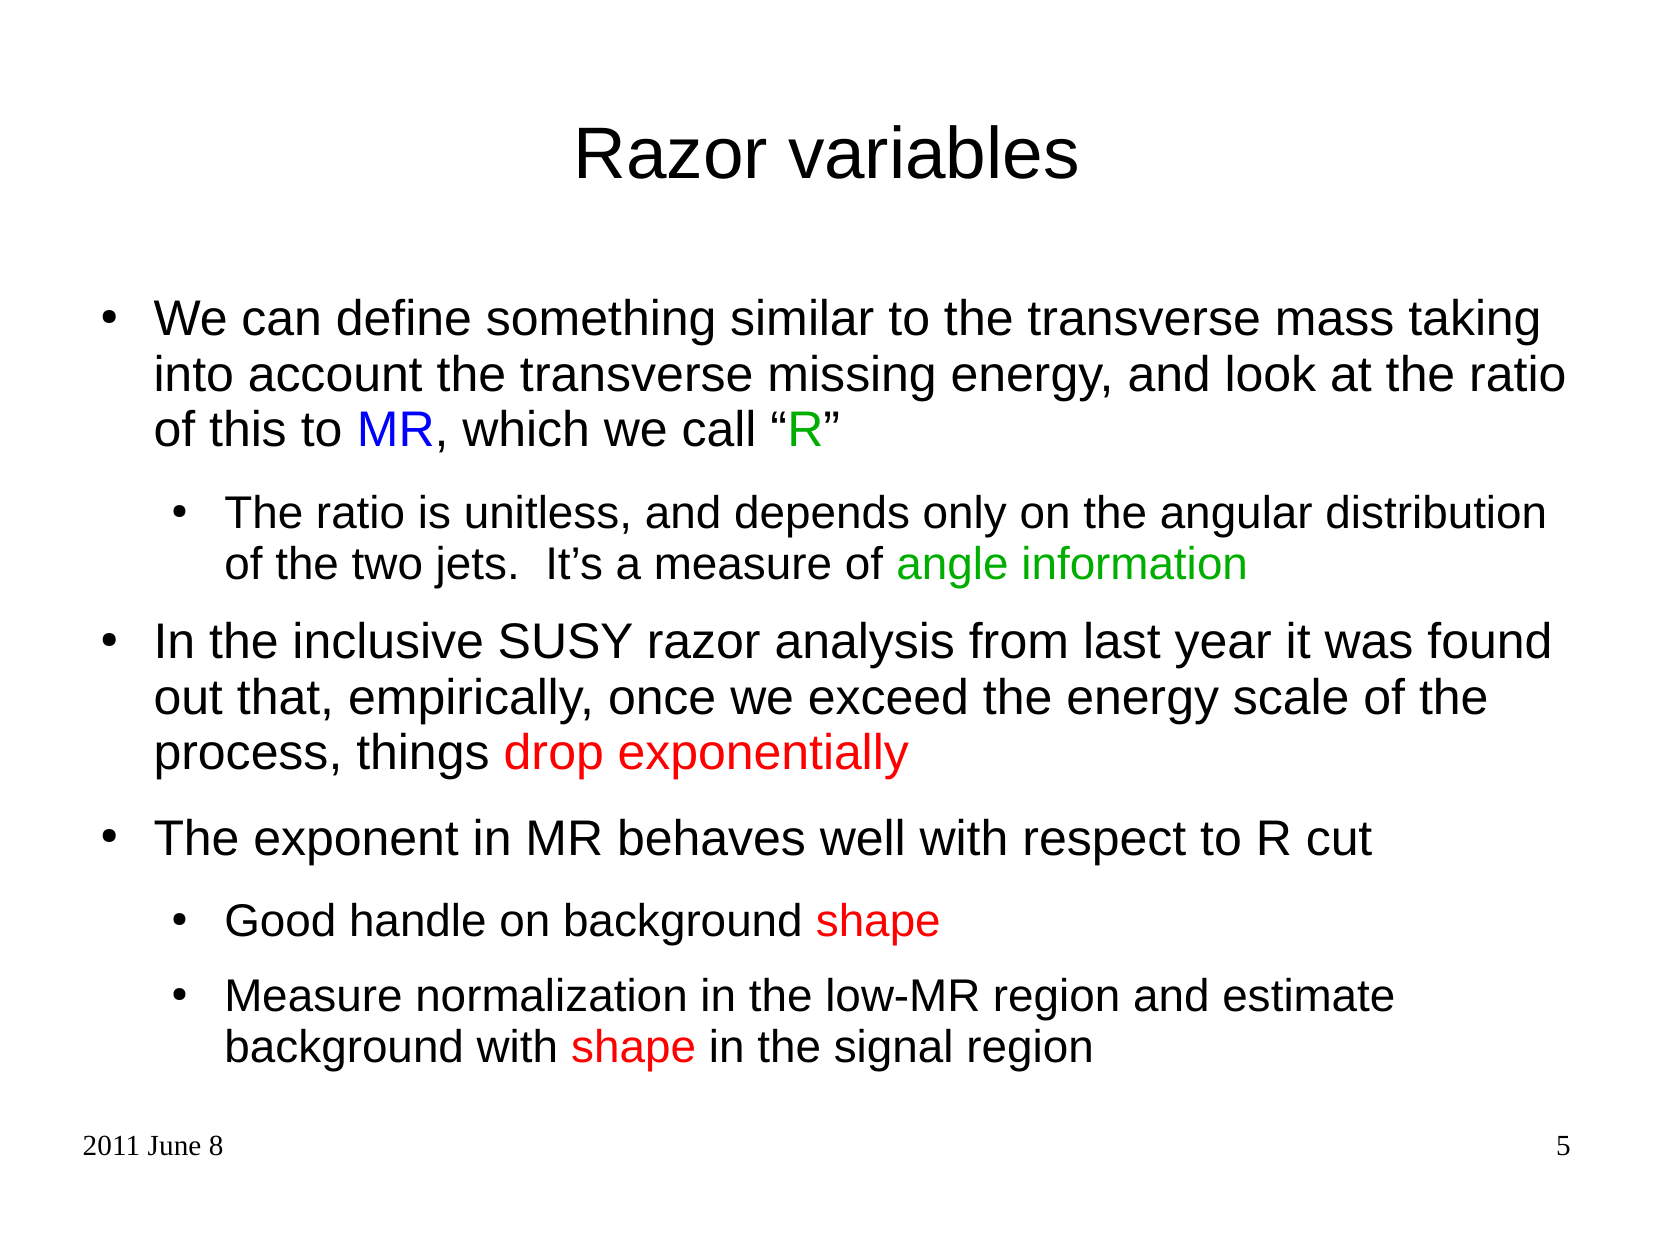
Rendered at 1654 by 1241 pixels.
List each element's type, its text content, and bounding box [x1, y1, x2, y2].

list We can define something similar to the transverse mass taking into account the transverse missing energy, and look at the ratio of this to MR, which we call “R” The ratio is unitless, and depends only on the angular distribution of the two jets. It’s a measure of angle information In the inclusive SUSY razor analysis from last year it was found out that, empirically, once we exceed the energy scale of the process, things drop exponentially The exponent in MR behaves well with respect to R cut Good handle on background shape Measure normalization in the low-MR region and estimate background with shape in the signal region [82, 290, 1571, 1094]
title Razor variables [82, 56, 1571, 250]
